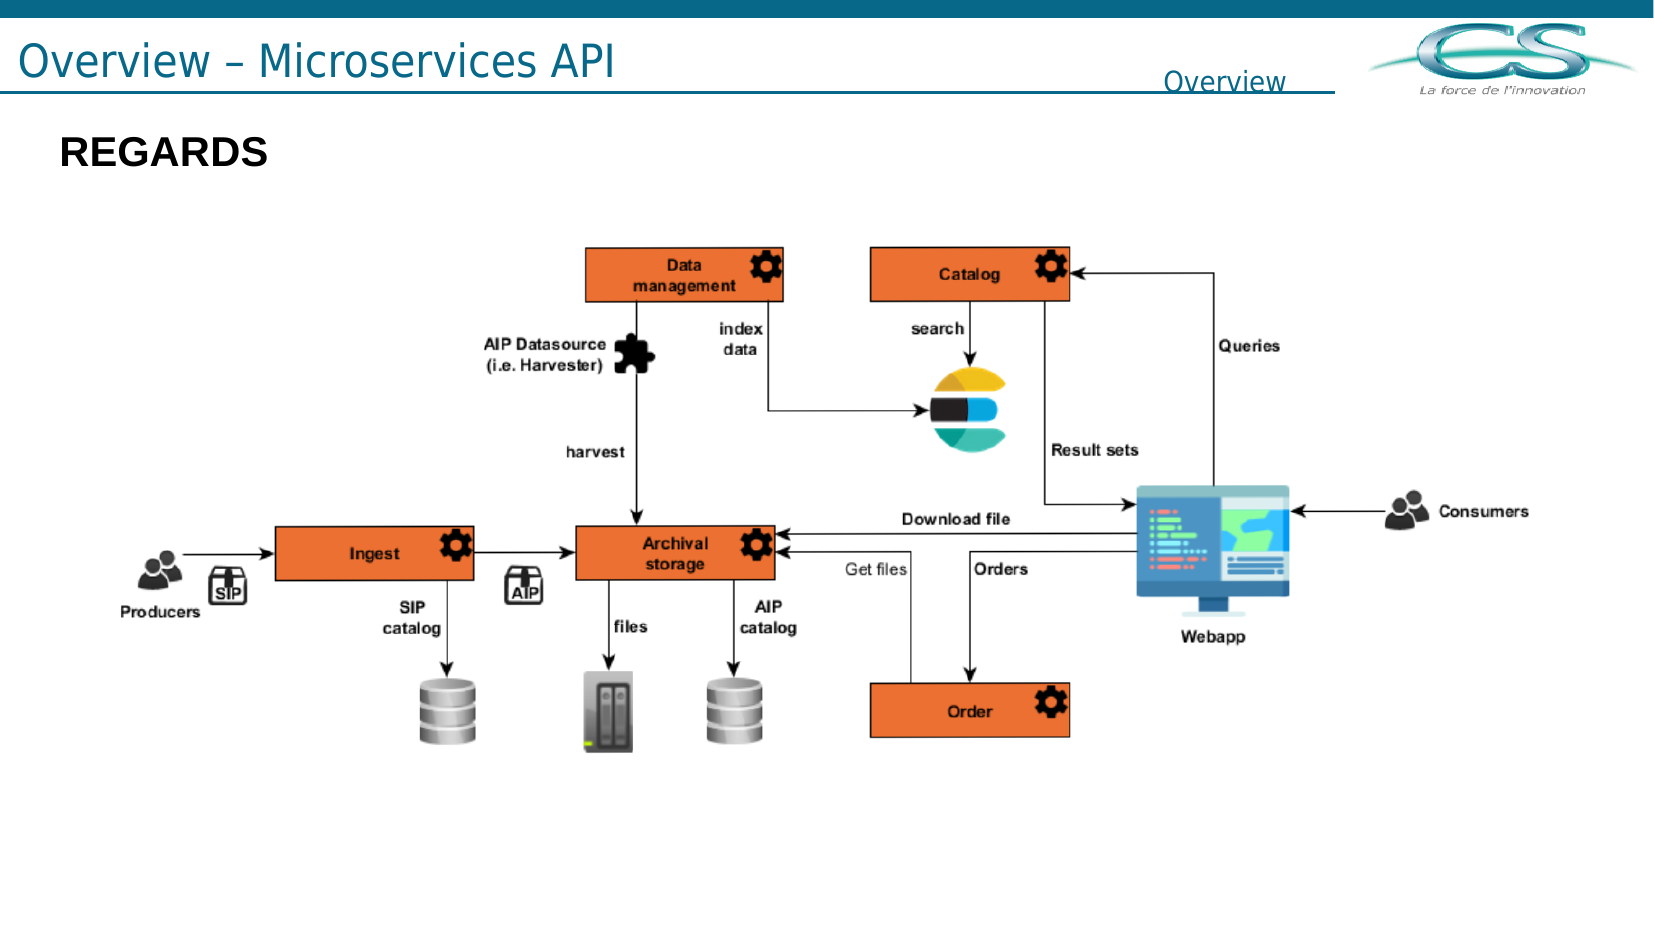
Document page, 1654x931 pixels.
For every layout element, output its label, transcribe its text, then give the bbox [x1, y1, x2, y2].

picture [94, 224, 1553, 783]
text_box Overview [1151, 53, 1347, 146]
title Overview – Microservices API [17, 34, 1368, 88]
subtitle [17, 132, 1630, 913]
text_box REGARDS [44, 121, 1236, 886]
picture [1368, 21, 1642, 96]
